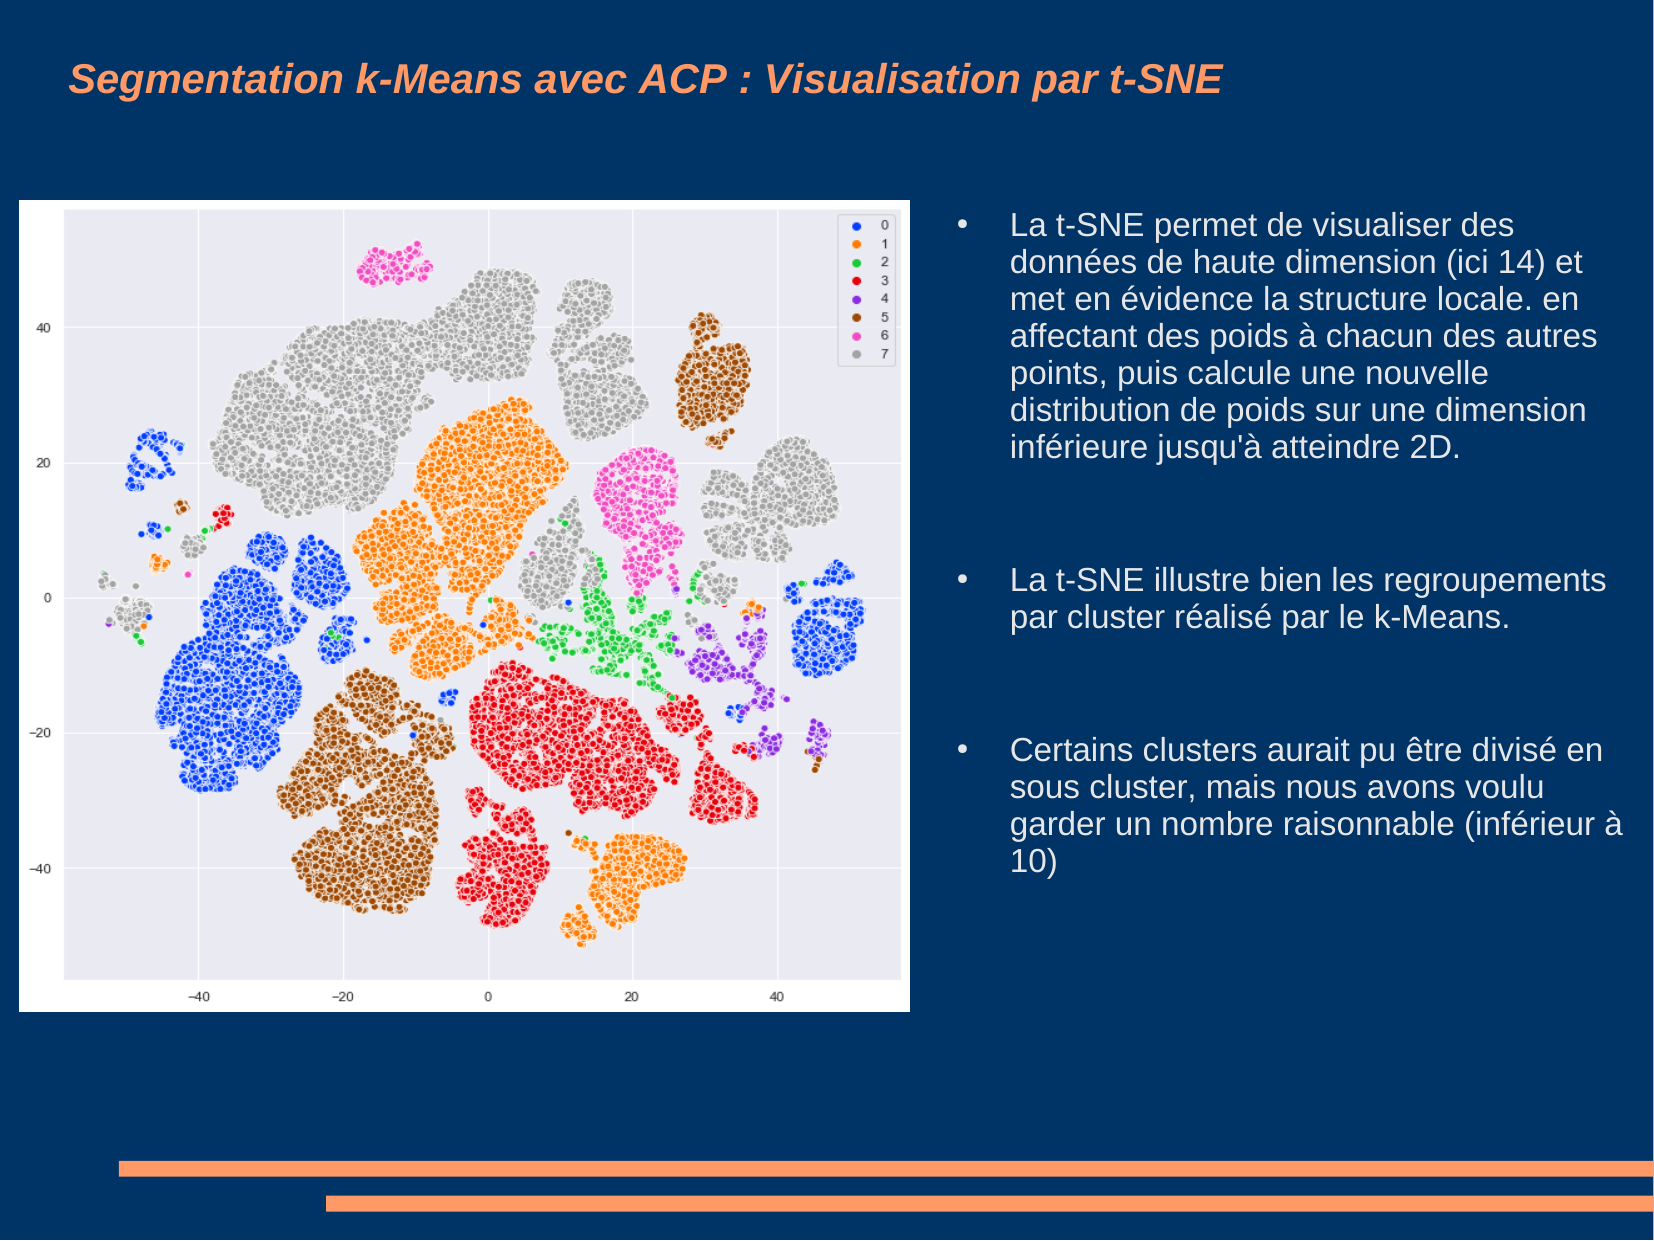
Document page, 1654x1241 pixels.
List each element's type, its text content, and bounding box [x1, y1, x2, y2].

list La t-SNE permet de visualiser des données de haute dimension (ici 14) et met en évidence la structure locale. en affectant des poids à chacun des autres points, puis calcule une nouvelle distribution de poids sur une dimension inférieure jusqu'à atteindre 2D. La t-SNE illustre bien les regroupements par cluster réalisé par le k-Means. Certains clusters aurait pu être divisé en sous cluster, mais nous avons voulu garder un nombre raisonnable (inférieur à 10) [938, 206, 1636, 1018]
title Segmentation k-Means avec ACP : Visualisation par t-SNE [68, 4, 1481, 154]
picture [19, 200, 910, 1012]
